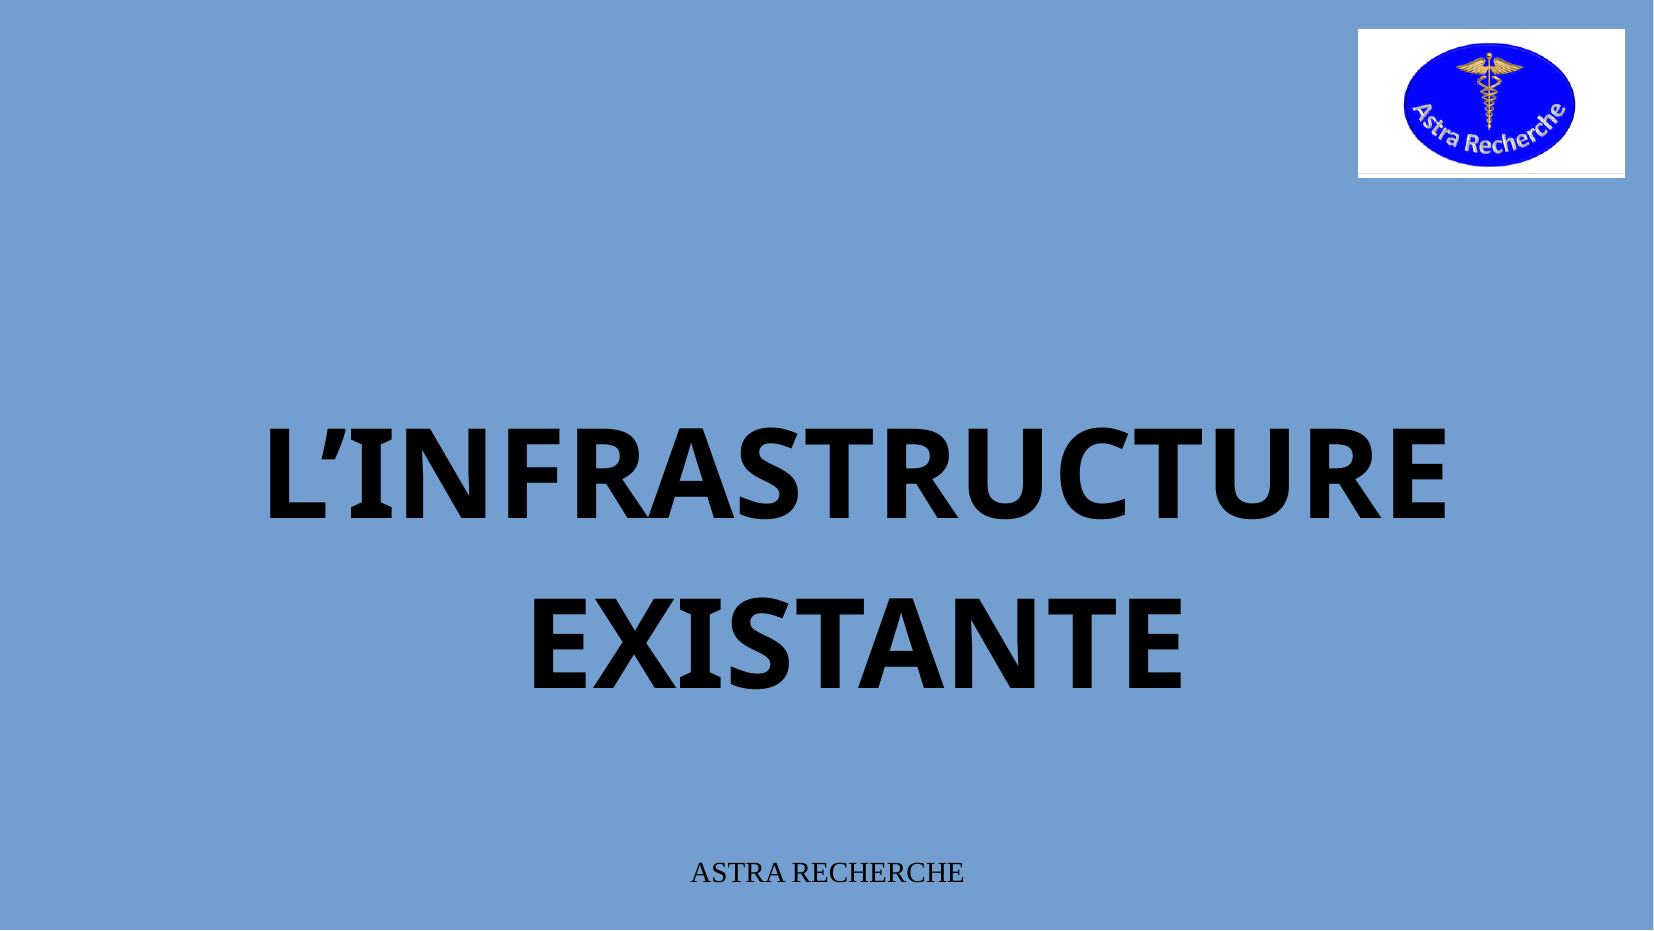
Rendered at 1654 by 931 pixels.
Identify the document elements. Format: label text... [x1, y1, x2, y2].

text_box L’INFRASTRUCTURE EXISTANTE [147, 206, 1565, 722]
picture [1358, 29, 1625, 178]
